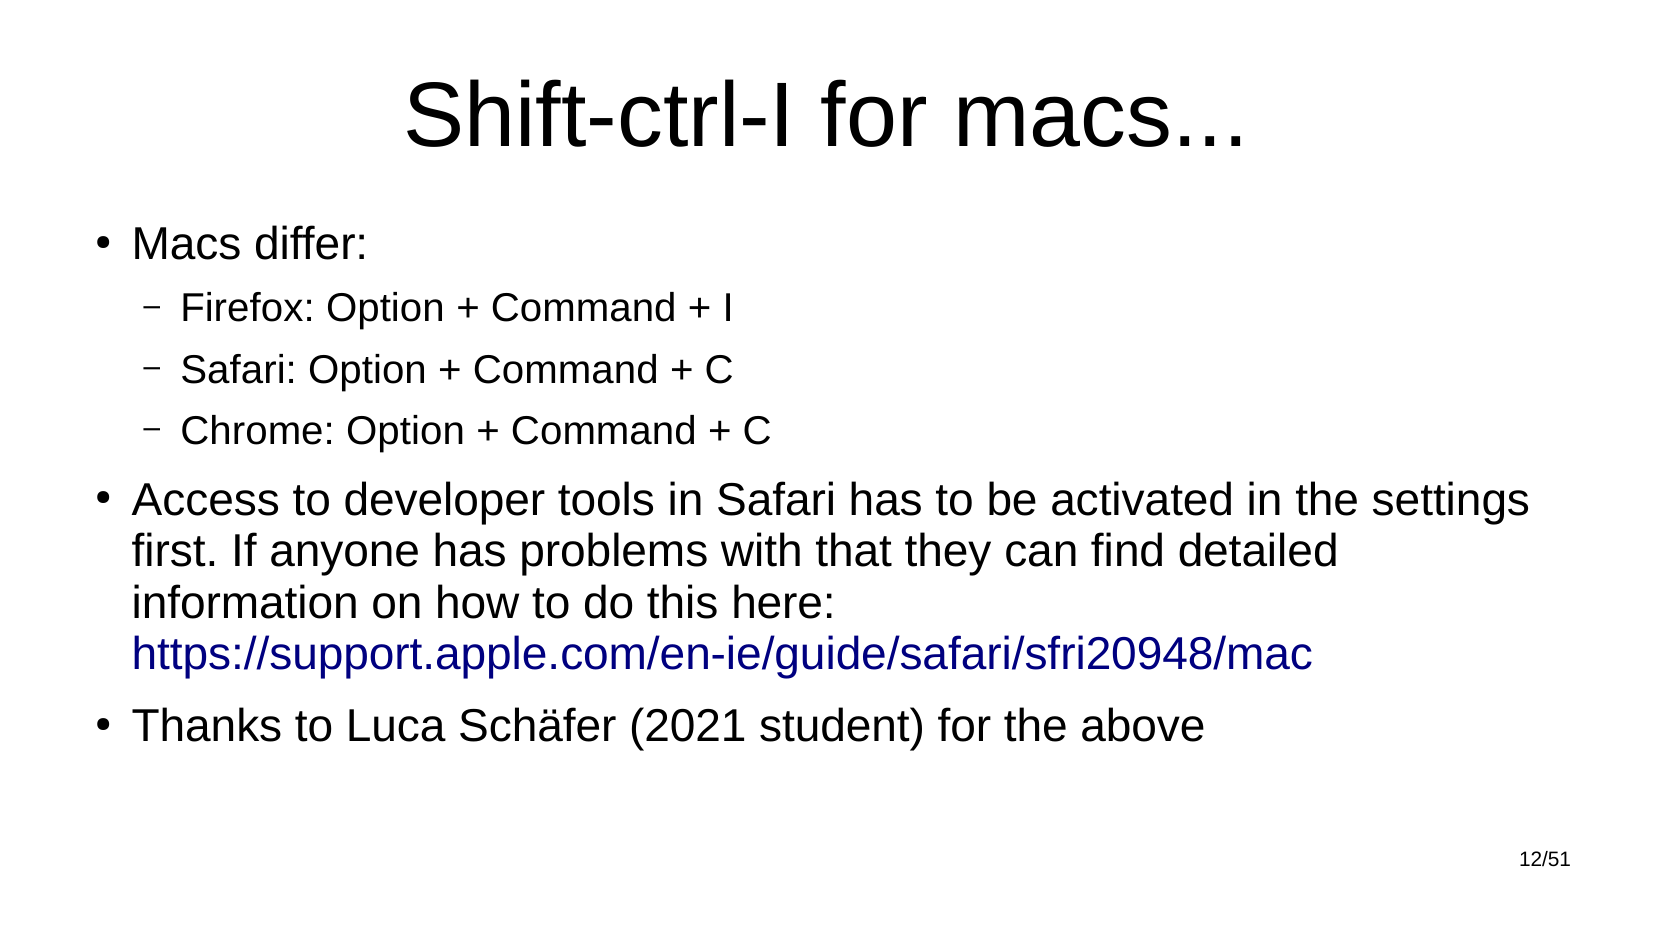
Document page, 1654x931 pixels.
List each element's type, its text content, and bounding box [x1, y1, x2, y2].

title Shift-ctrl-I for macs... [82, 37, 1571, 193]
list Macs differ: Firefox: Option + Command + I Safari: Option + Command + C Chrome: Option + Command + C Access to developer tools in Safari has to be activated in the settings first. If anyone has problems with that they can find detailed information on how to do this here: https://support.apple.com/en-ie/guide/safari/sfri20948/mac Thanks to Luca Schäfer (2021 student) for the above [82, 217, 1571, 758]
